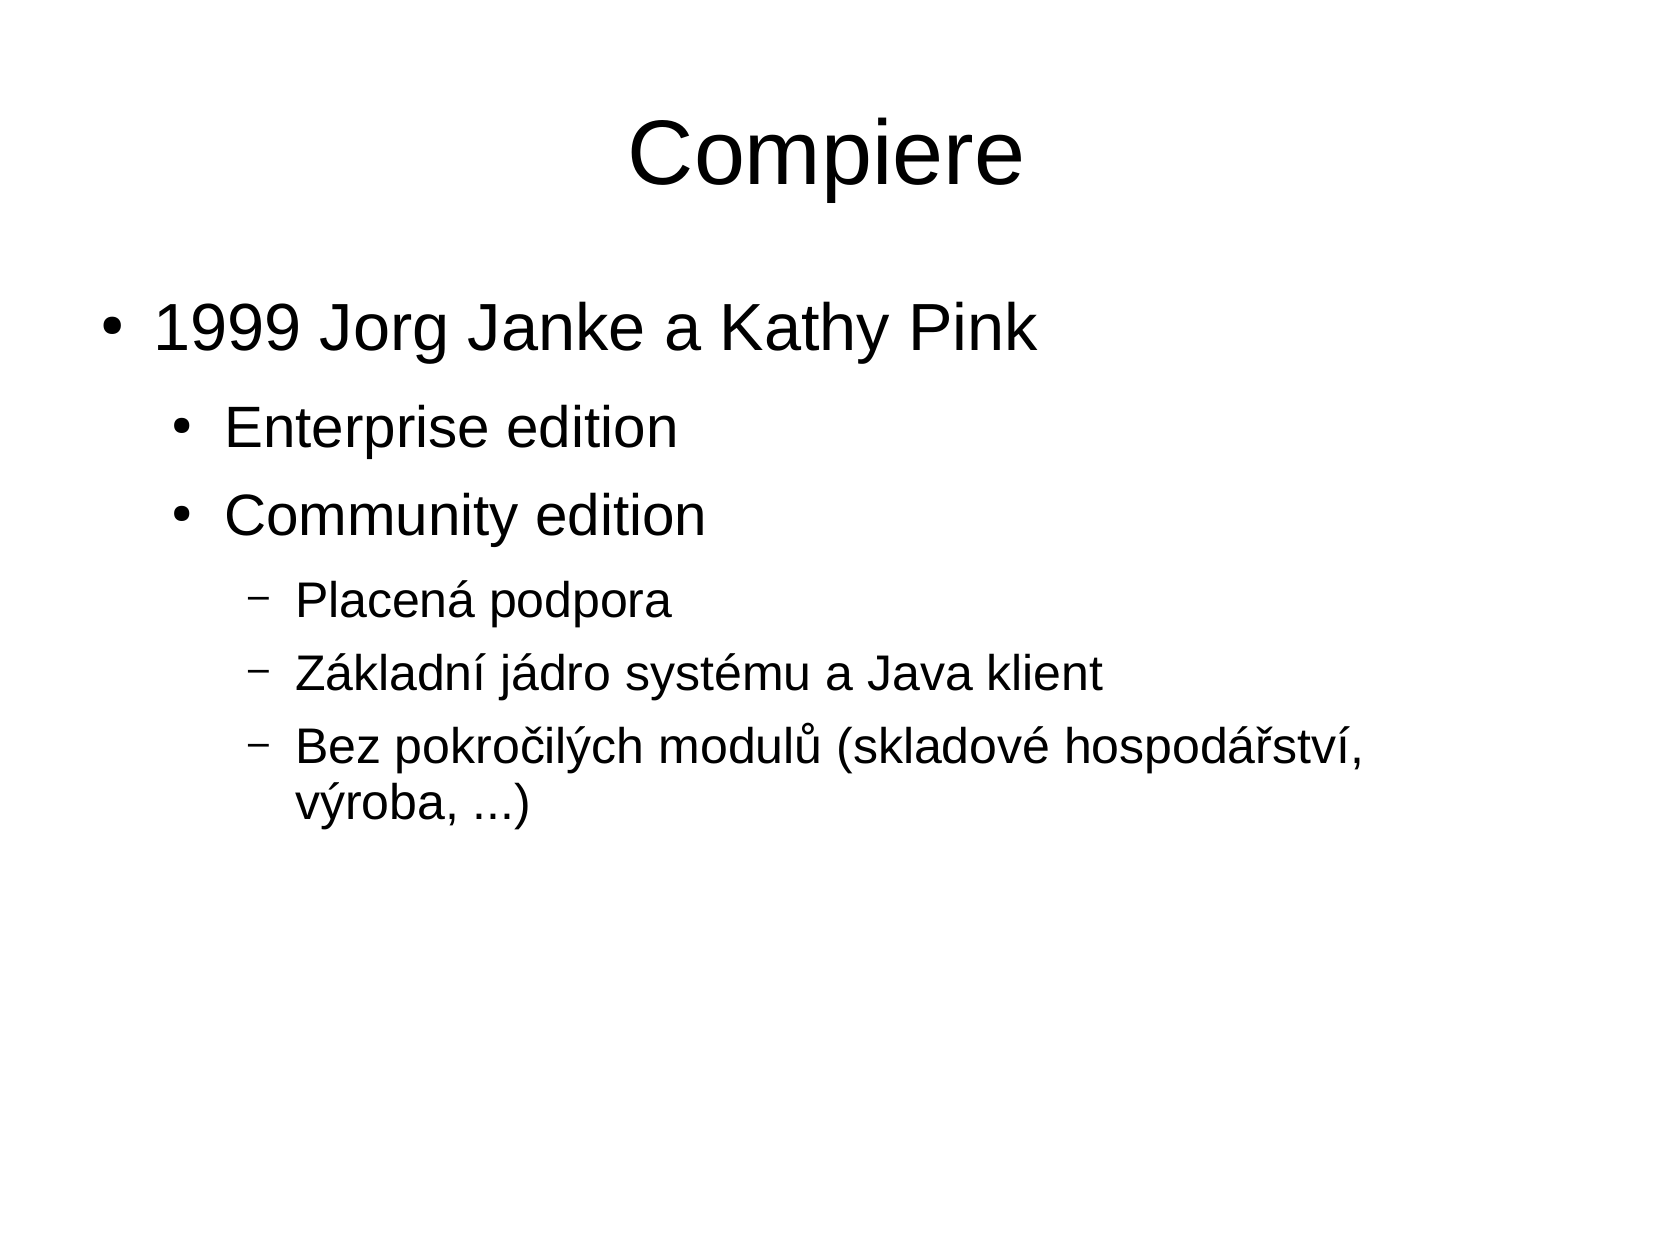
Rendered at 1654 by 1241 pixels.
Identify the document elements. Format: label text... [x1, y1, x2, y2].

title Compiere [82, 49, 1571, 257]
list 1999 Jorg Janke a Kathy Pink Enterprise edition Community edition Placená podpora Základní jádro systému a Java klient Bez pokročilých modulů (skladové hospodářství, výroba, ...) [82, 290, 1571, 1109]
